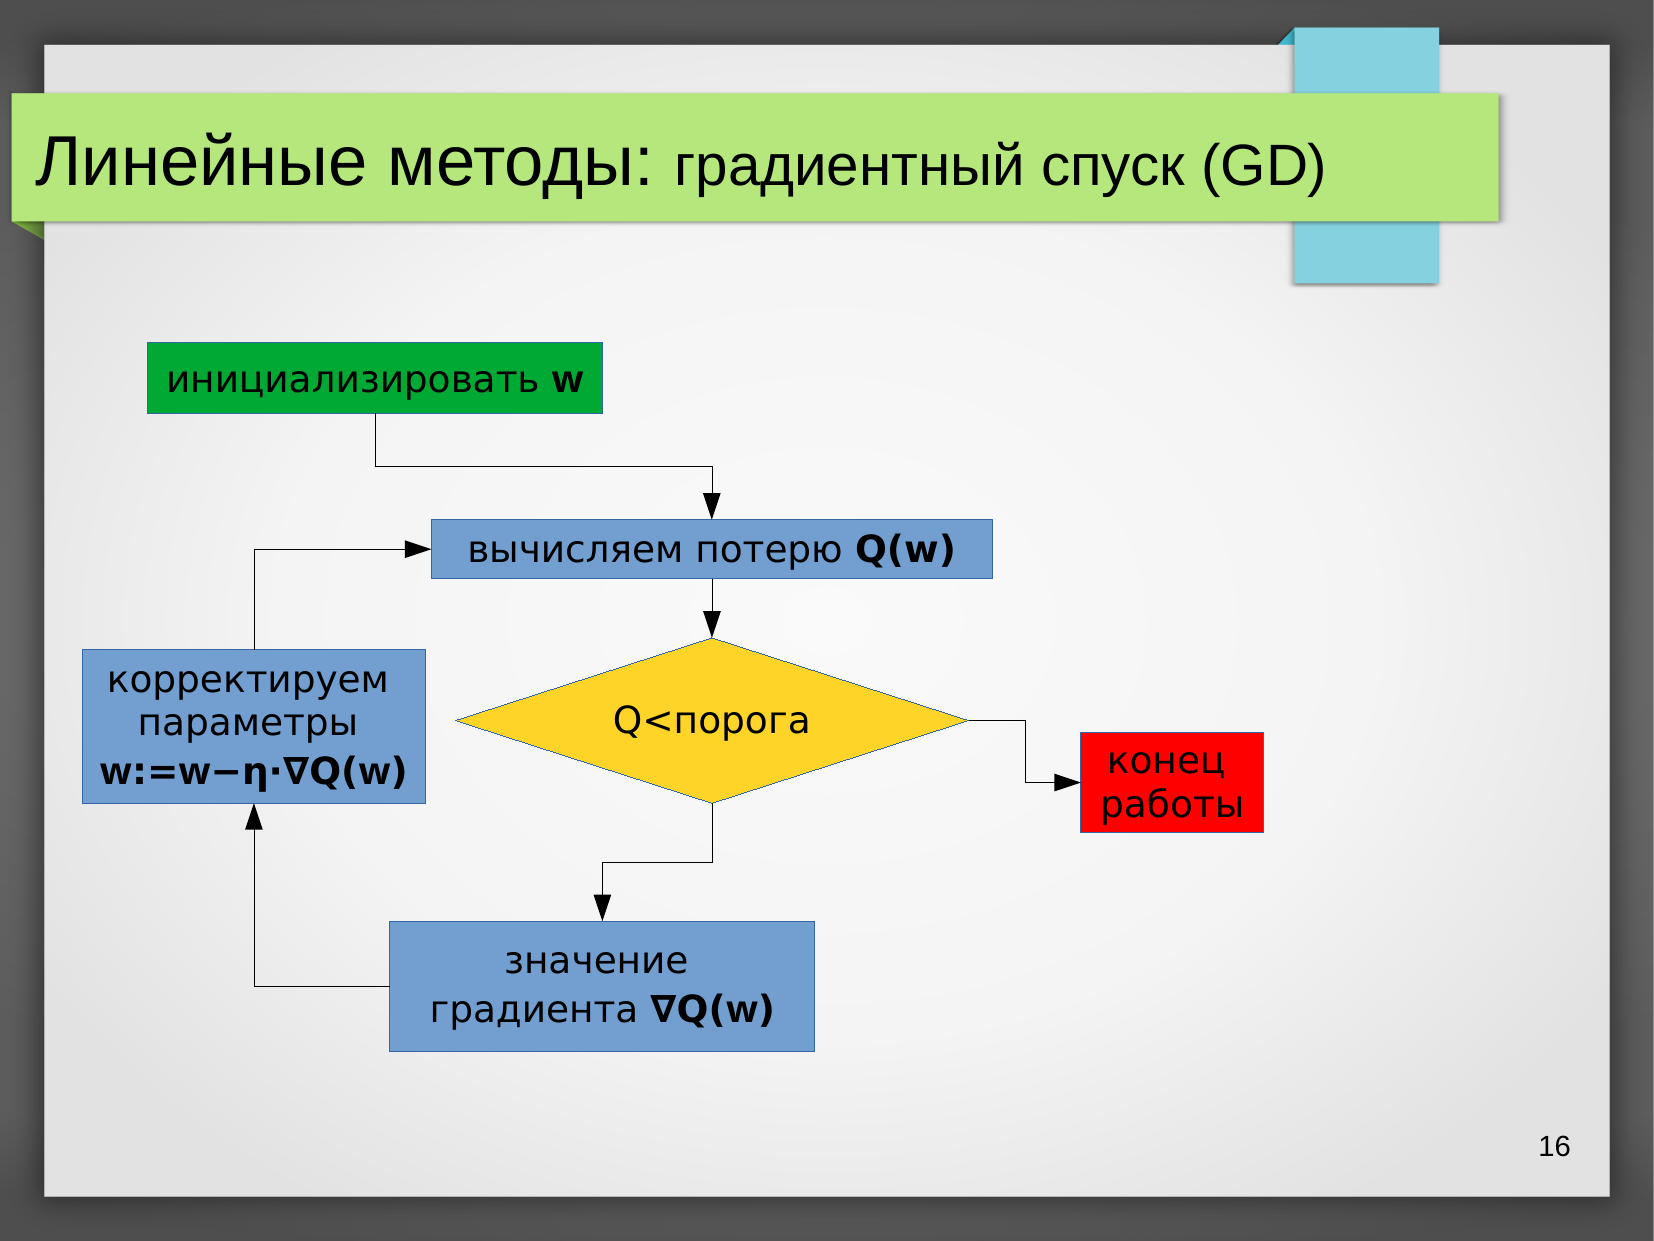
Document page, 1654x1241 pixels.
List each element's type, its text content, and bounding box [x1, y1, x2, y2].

text_box Q<порога [455, 638, 968, 804]
text_box корректируем параметры w:=w−η⋅∇Q(w) [82, 649, 426, 804]
text_box значение градиента ∇Q(w) [389, 921, 815, 1052]
text_box вычисляем потерю Q(w) [431, 519, 993, 579]
text_box инициализировать w [147, 342, 603, 414]
text_box конец работы [1080, 732, 1264, 833]
picture [0, 0, 1654, 1241]
title Линейные методы: градиентный спуск (GD) [35, 121, 1489, 201]
